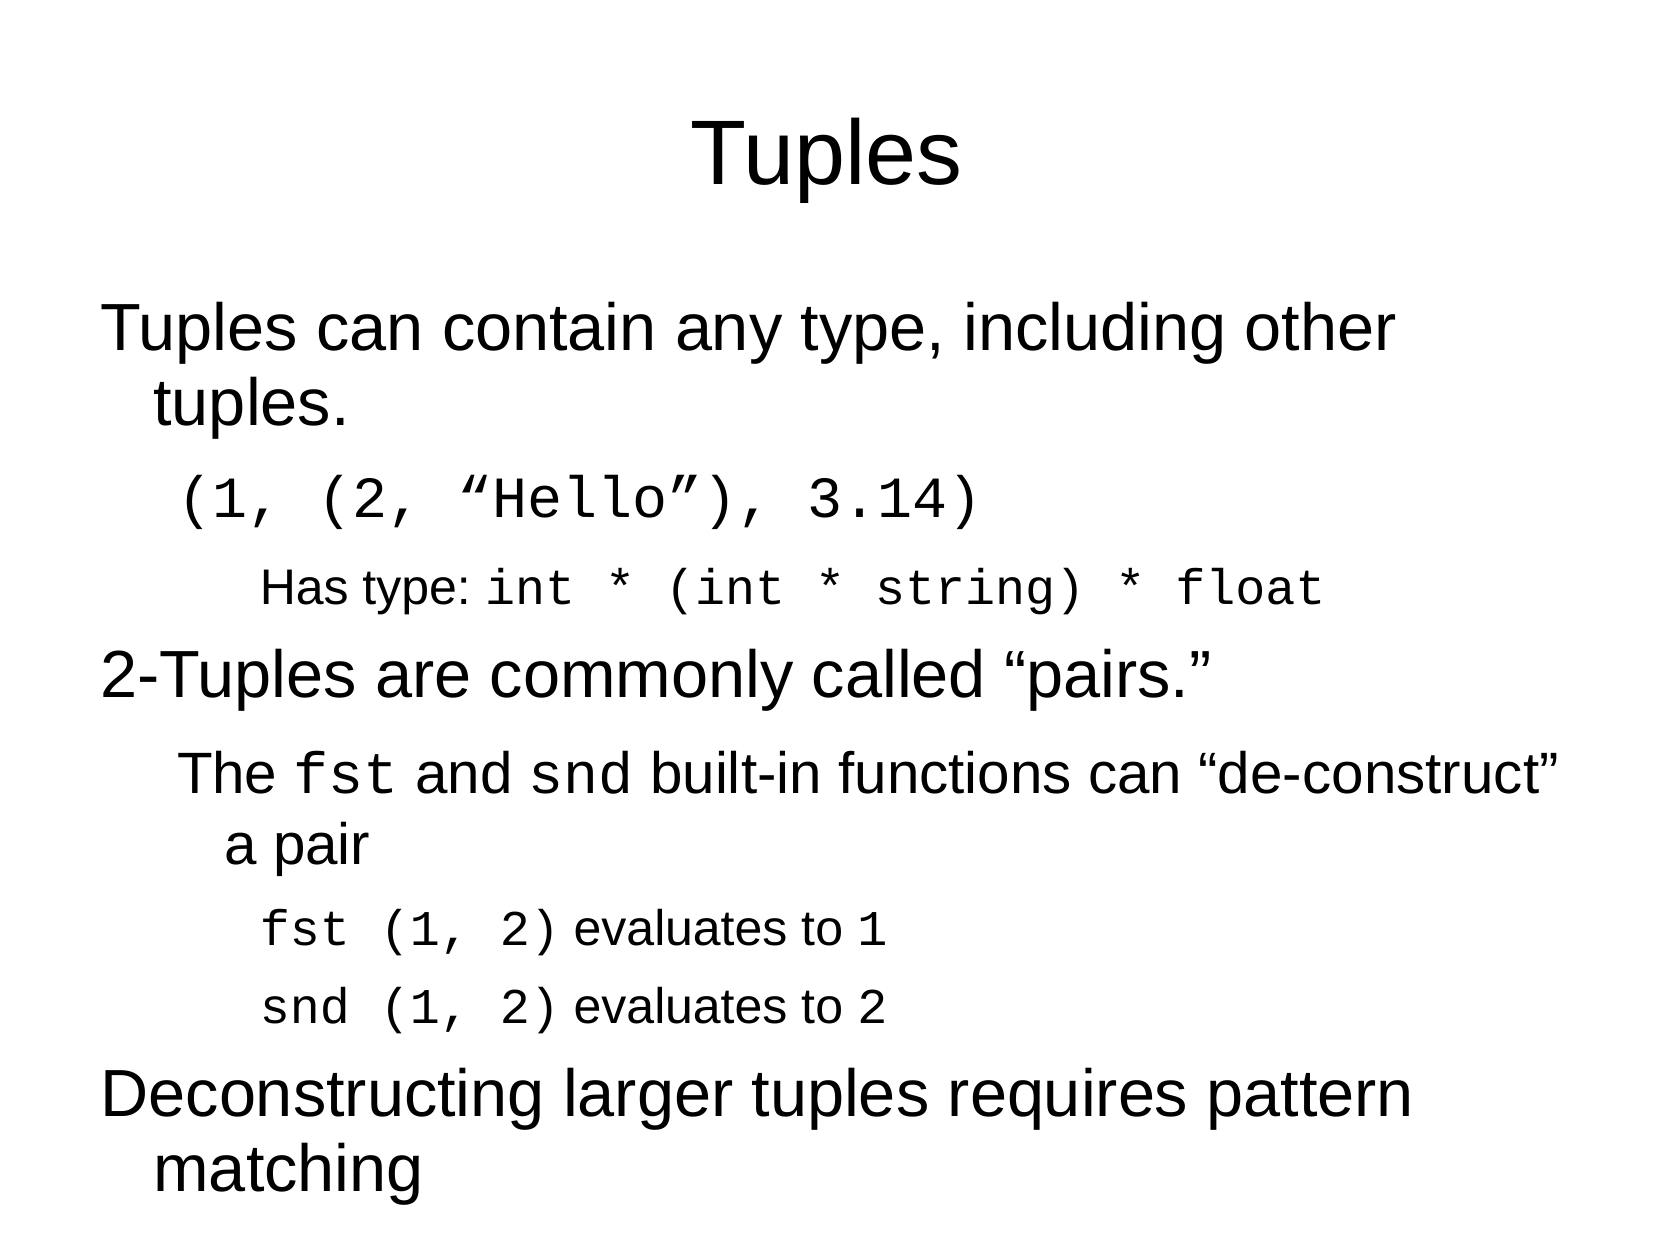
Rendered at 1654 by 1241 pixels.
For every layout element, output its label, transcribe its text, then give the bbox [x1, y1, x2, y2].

list Tuples can contain any type, including other tuples. (1, (2, “Hello”), 3.14) Has type: int * (int * string) * float 2-Tuples are commonly called “pairs.” The fst and snd built-in functions can “de-construct” a pair fst (1, 2) evaluates to 1 snd (1, 2) evaluates to 2 Deconstructing larger tuples requires pattern matching [82, 290, 1571, 1193]
title Tuples [82, 56, 1571, 250]
